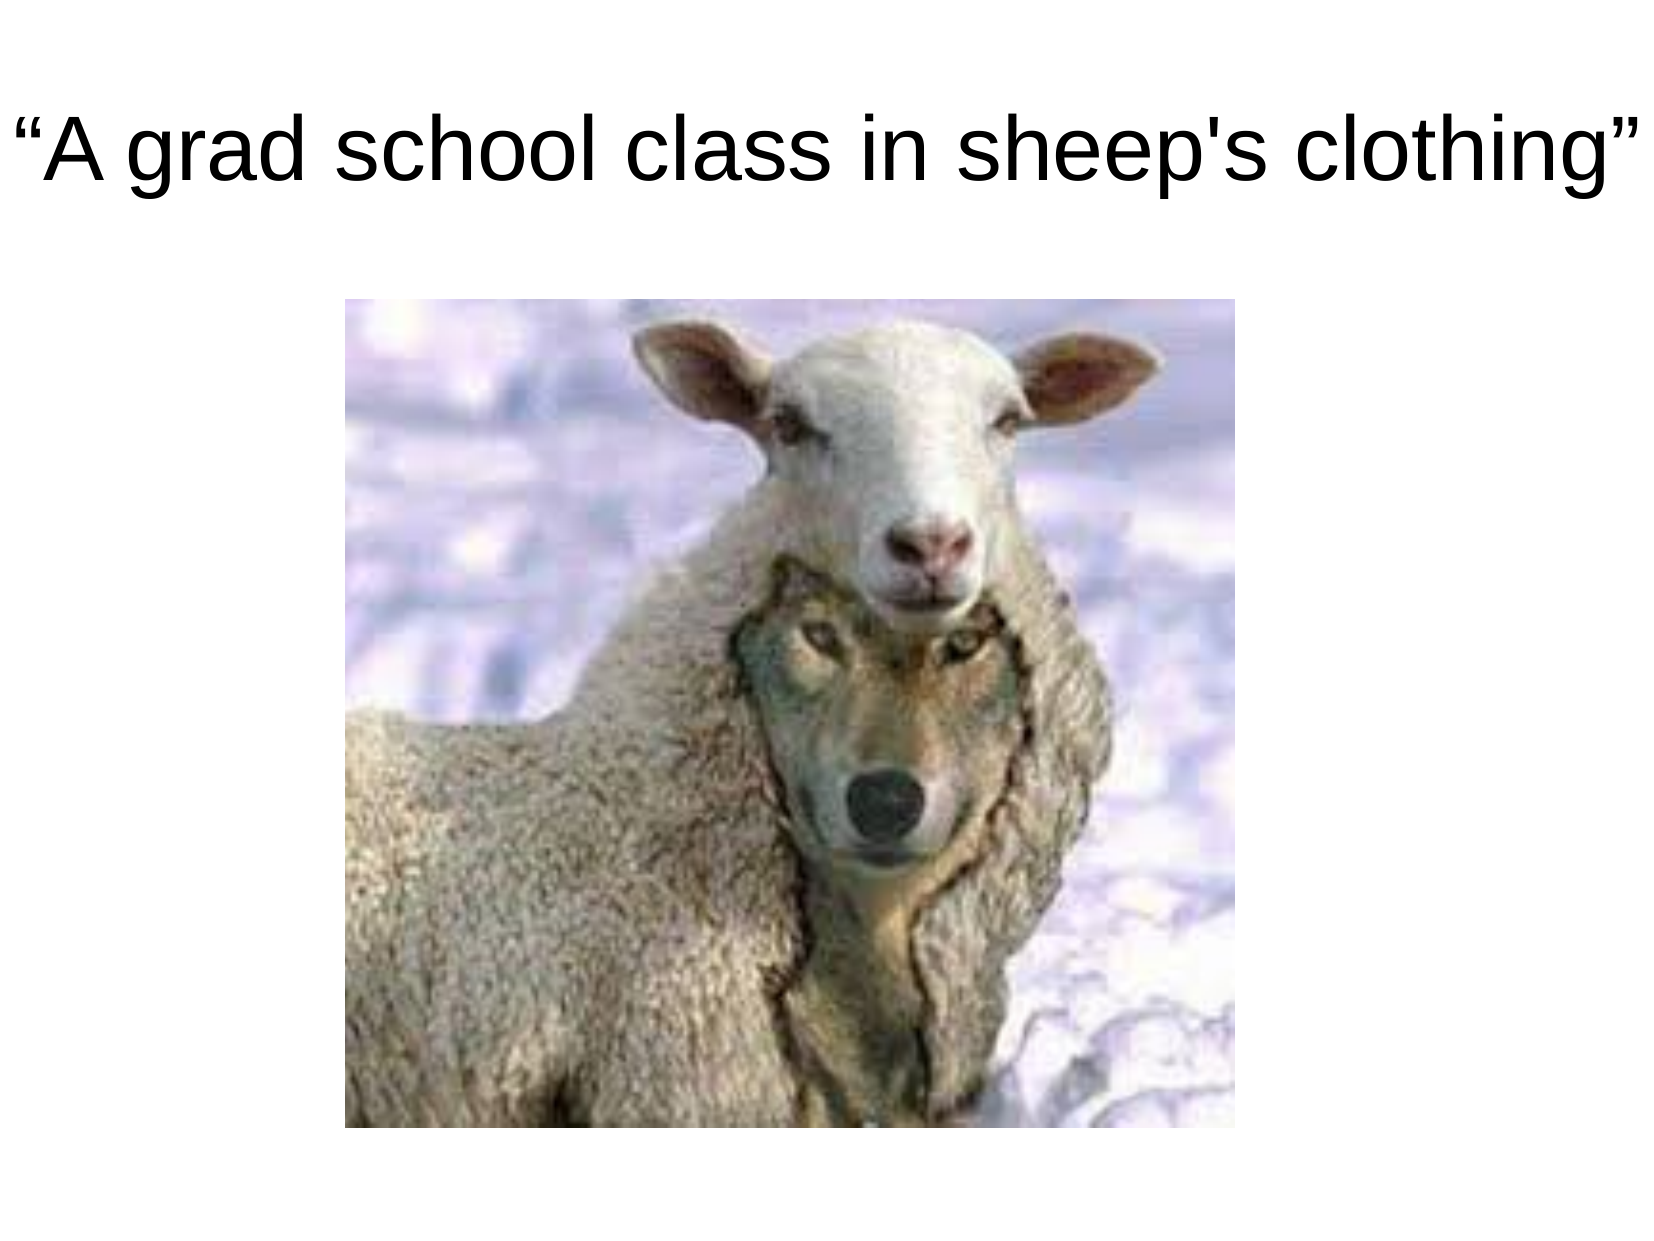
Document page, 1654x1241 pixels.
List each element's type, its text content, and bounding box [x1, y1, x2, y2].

title “A grad school class in sheep's clothing” [0, 45, 1654, 253]
picture [345, 299, 1235, 1128]
